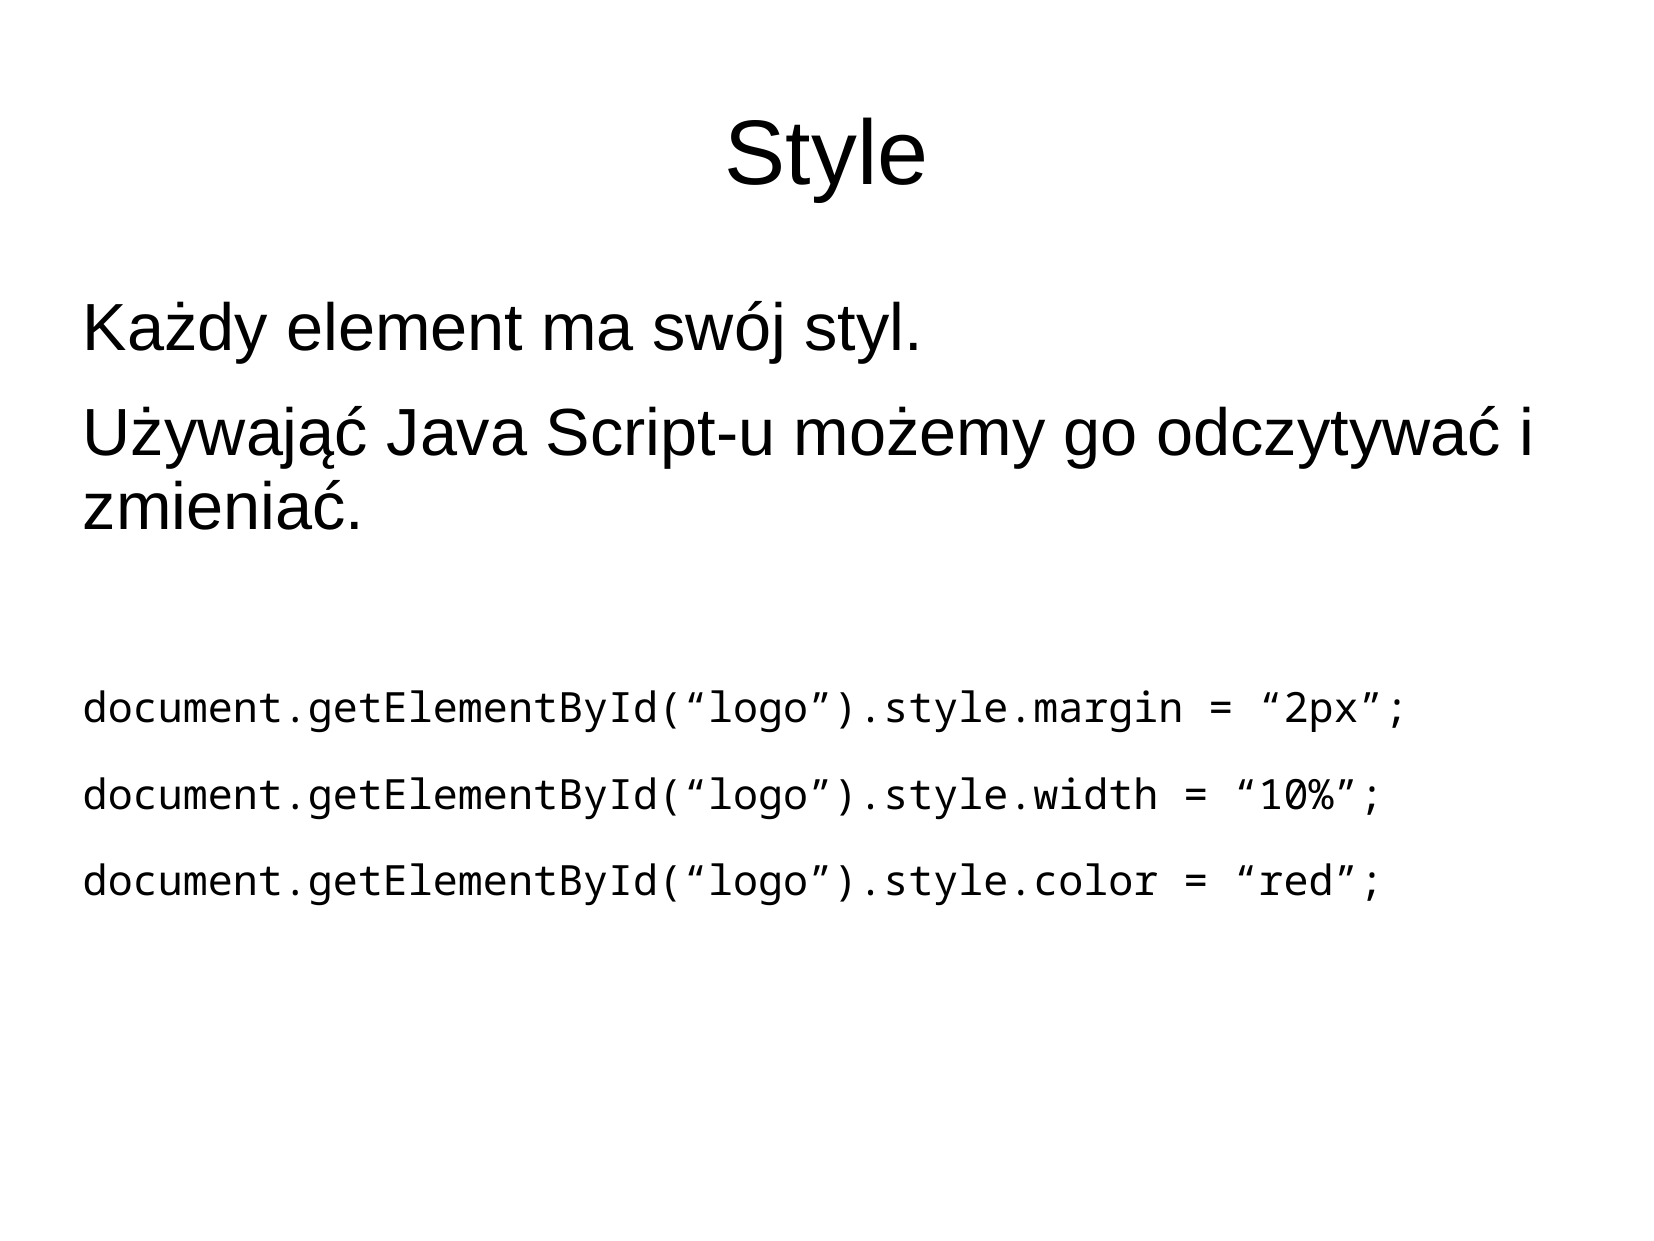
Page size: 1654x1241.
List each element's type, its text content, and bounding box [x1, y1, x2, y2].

title Style [82, 49, 1571, 257]
list Każdy element ma swój styl. Używająć Java Script-u możemy go odczytywać i zmieniać. document.getElementById(“logo”).style.margin = “2px”; document.getElementById(“logo”).style.width = “10%”; document.getElementById(“logo”).style.color = “red”; [82, 290, 1571, 1010]
